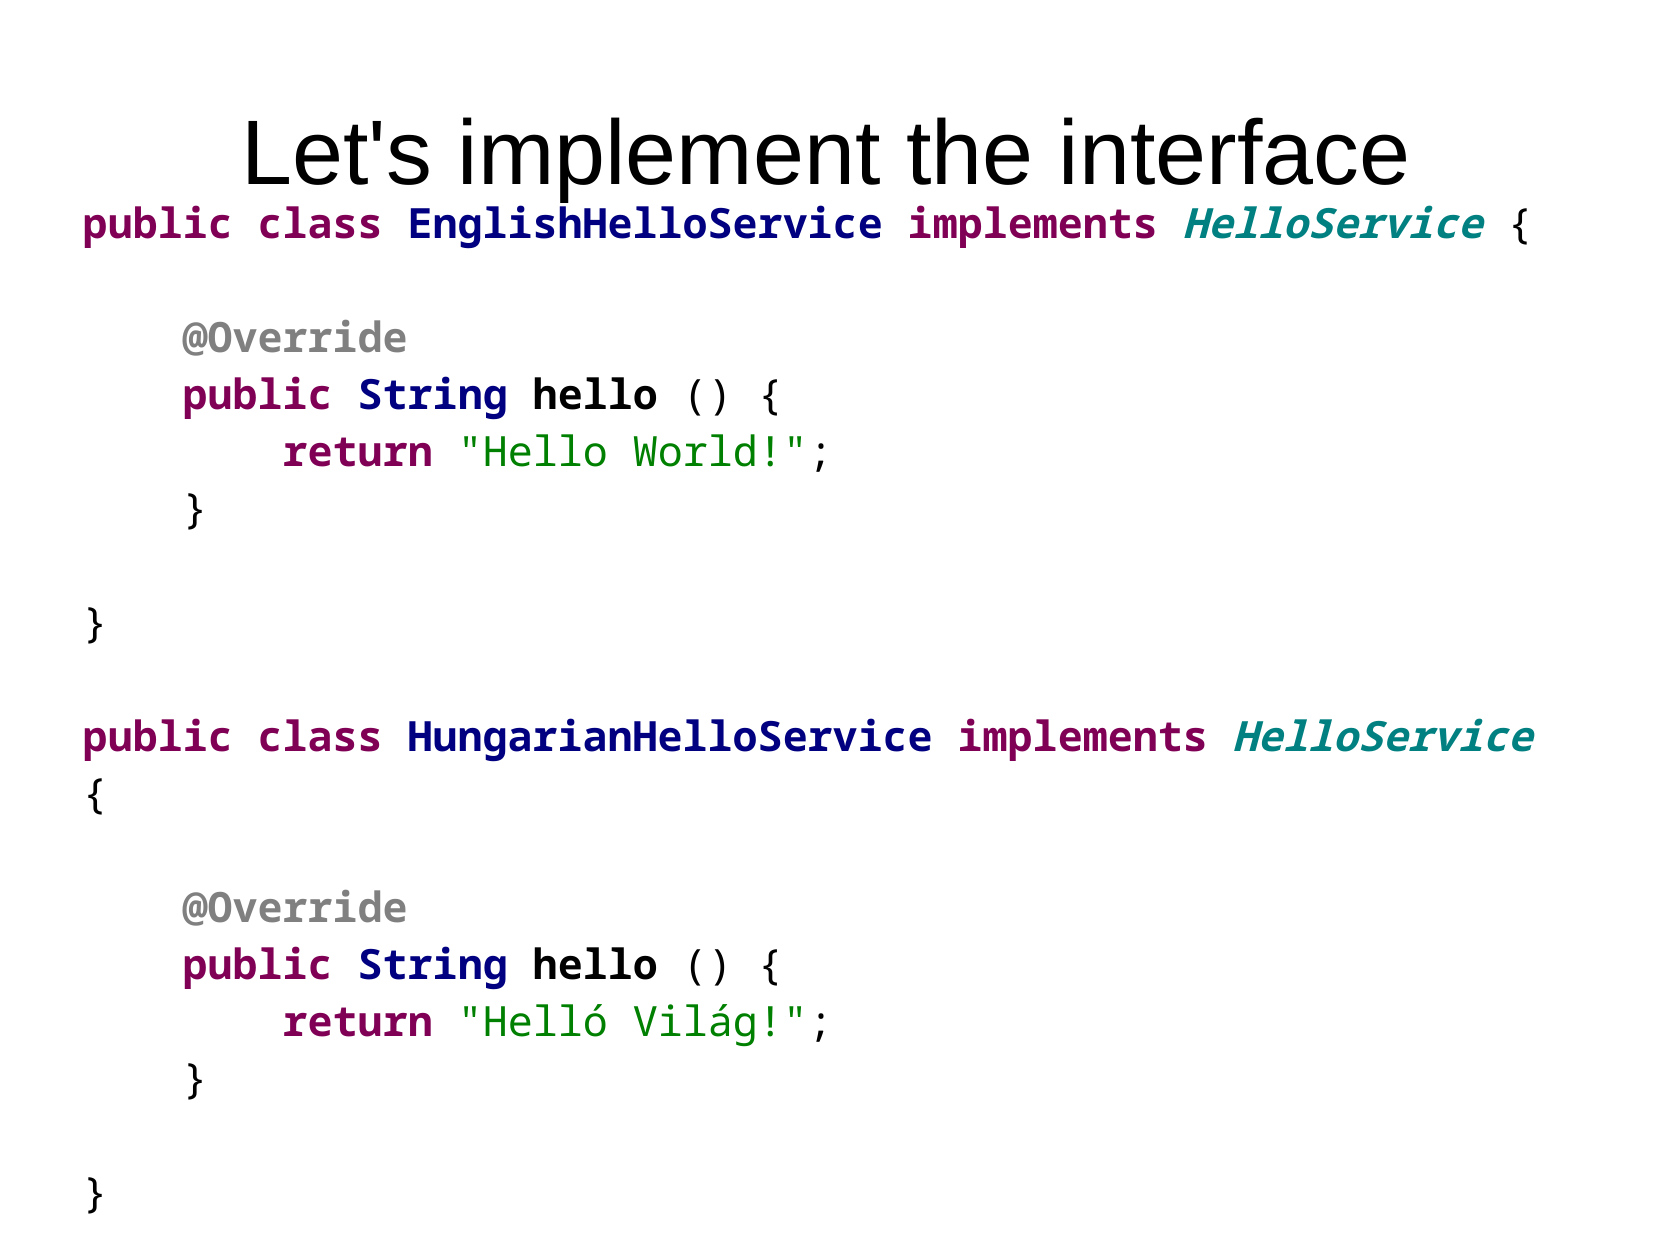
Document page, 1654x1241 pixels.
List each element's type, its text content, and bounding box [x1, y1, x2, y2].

list public class EnglishHelloService implements HelloService { @Override public String hello () { return "Hello World!"; } } public class HungarianHelloService implements HelloService { @Override public String hello () { return "Helló Világ!"; } } [82, 290, 1571, 1124]
title Let's implement the interface [82, 49, 1571, 257]
